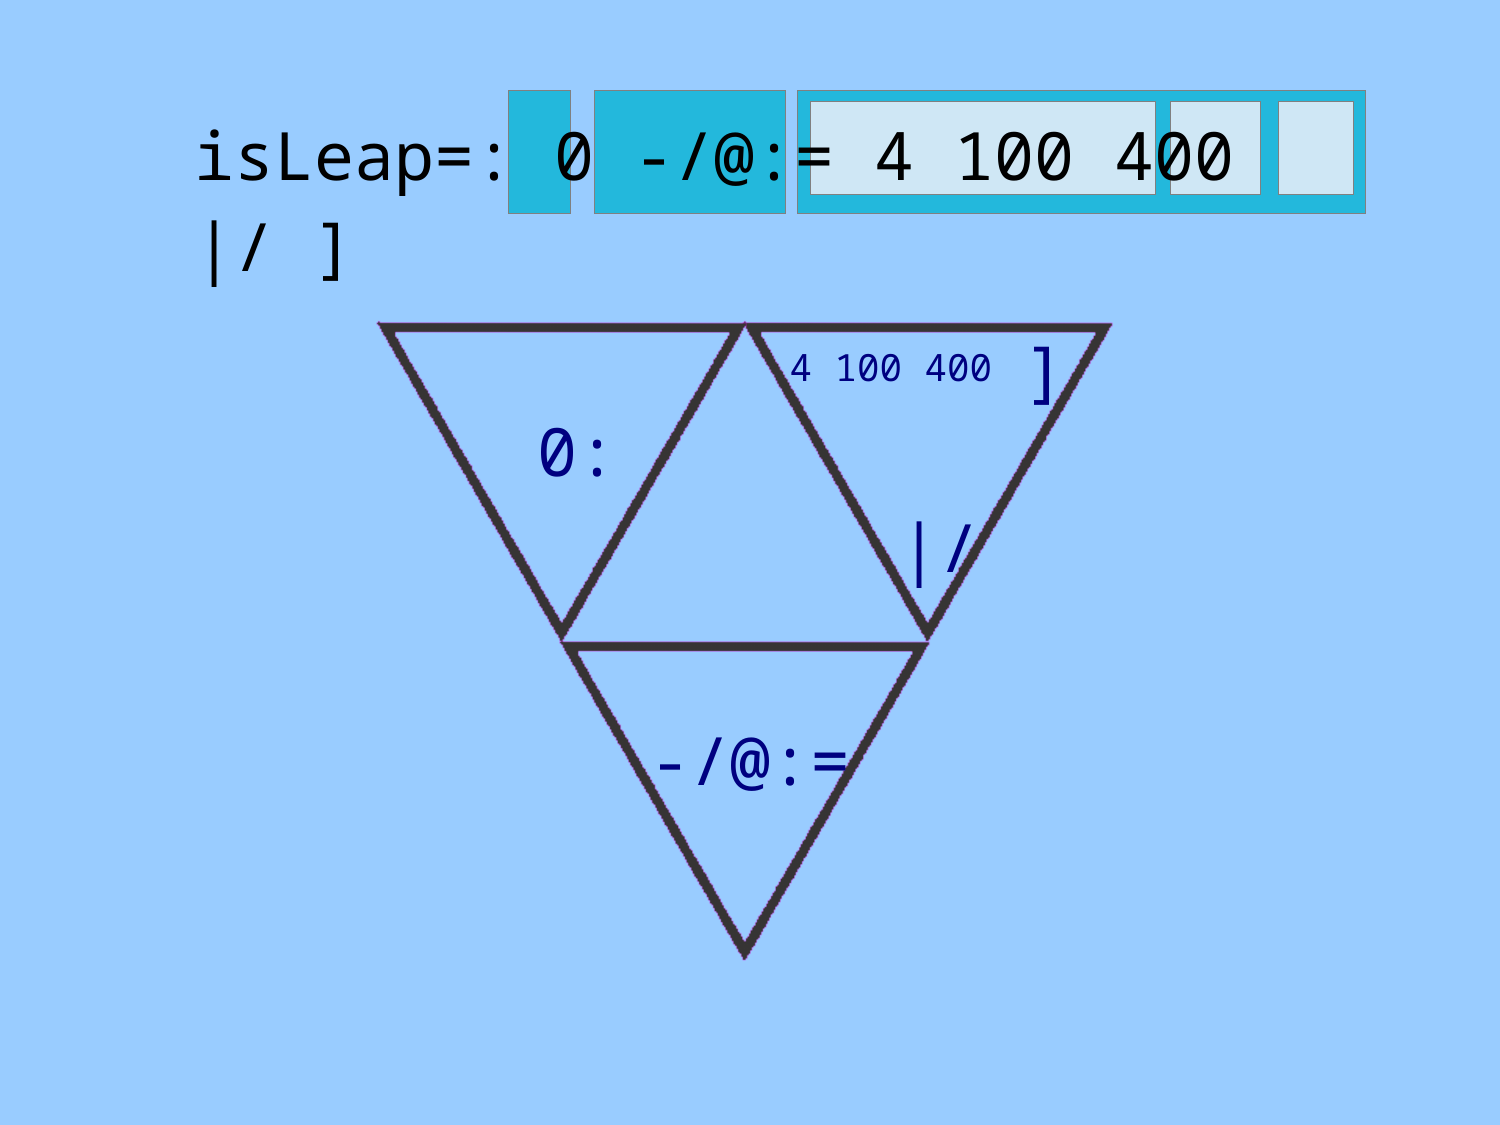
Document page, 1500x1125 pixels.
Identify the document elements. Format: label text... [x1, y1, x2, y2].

text_box [508, 90, 571, 101]
text_box ] [1010, 316, 1078, 411]
text_box isLeap=: 0 -/@:= 4 100 400 |/ ] [180, 101, 1441, 195]
text_box |/ [884, 493, 1012, 587]
text_box [508, 195, 571, 214]
text_box -/@:= [635, 706, 882, 800]
text_box 4 100 400 [774, 334, 1013, 428]
text_box [797, 90, 1366, 101]
text_box [594, 195, 786, 214]
text_box [797, 195, 1366, 214]
text_box [594, 90, 786, 101]
picture [365, 302, 1123, 966]
